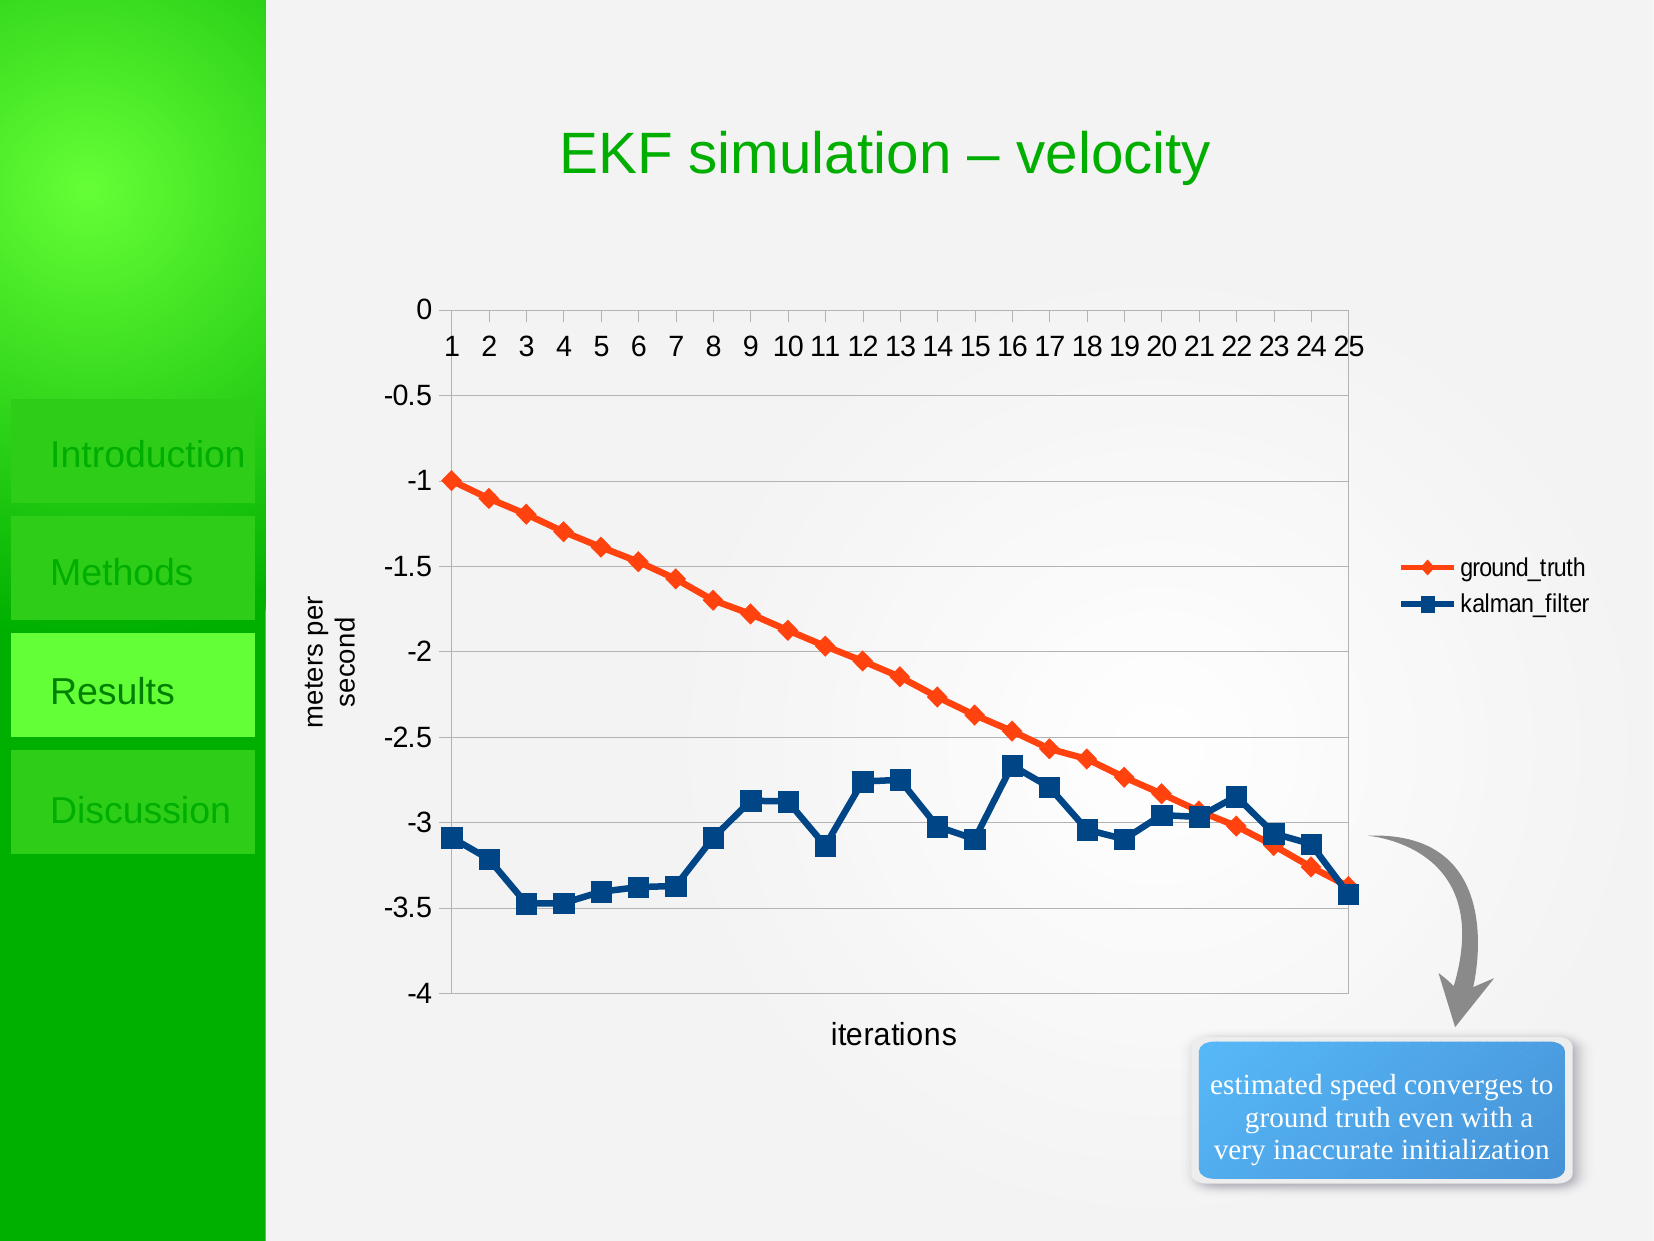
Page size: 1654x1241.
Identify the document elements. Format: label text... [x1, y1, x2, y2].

text_box Discussion [35, 781, 292, 839]
text_box Results [35, 663, 265, 720]
picture [1393, 545, 1597, 626]
title EKF simulation – velocity [141, 49, 1630, 257]
picture [289, 590, 370, 734]
text_box Methods [35, 544, 252, 602]
text_box Introduction [35, 425, 319, 483]
picture [383, 293, 1615, 1208]
